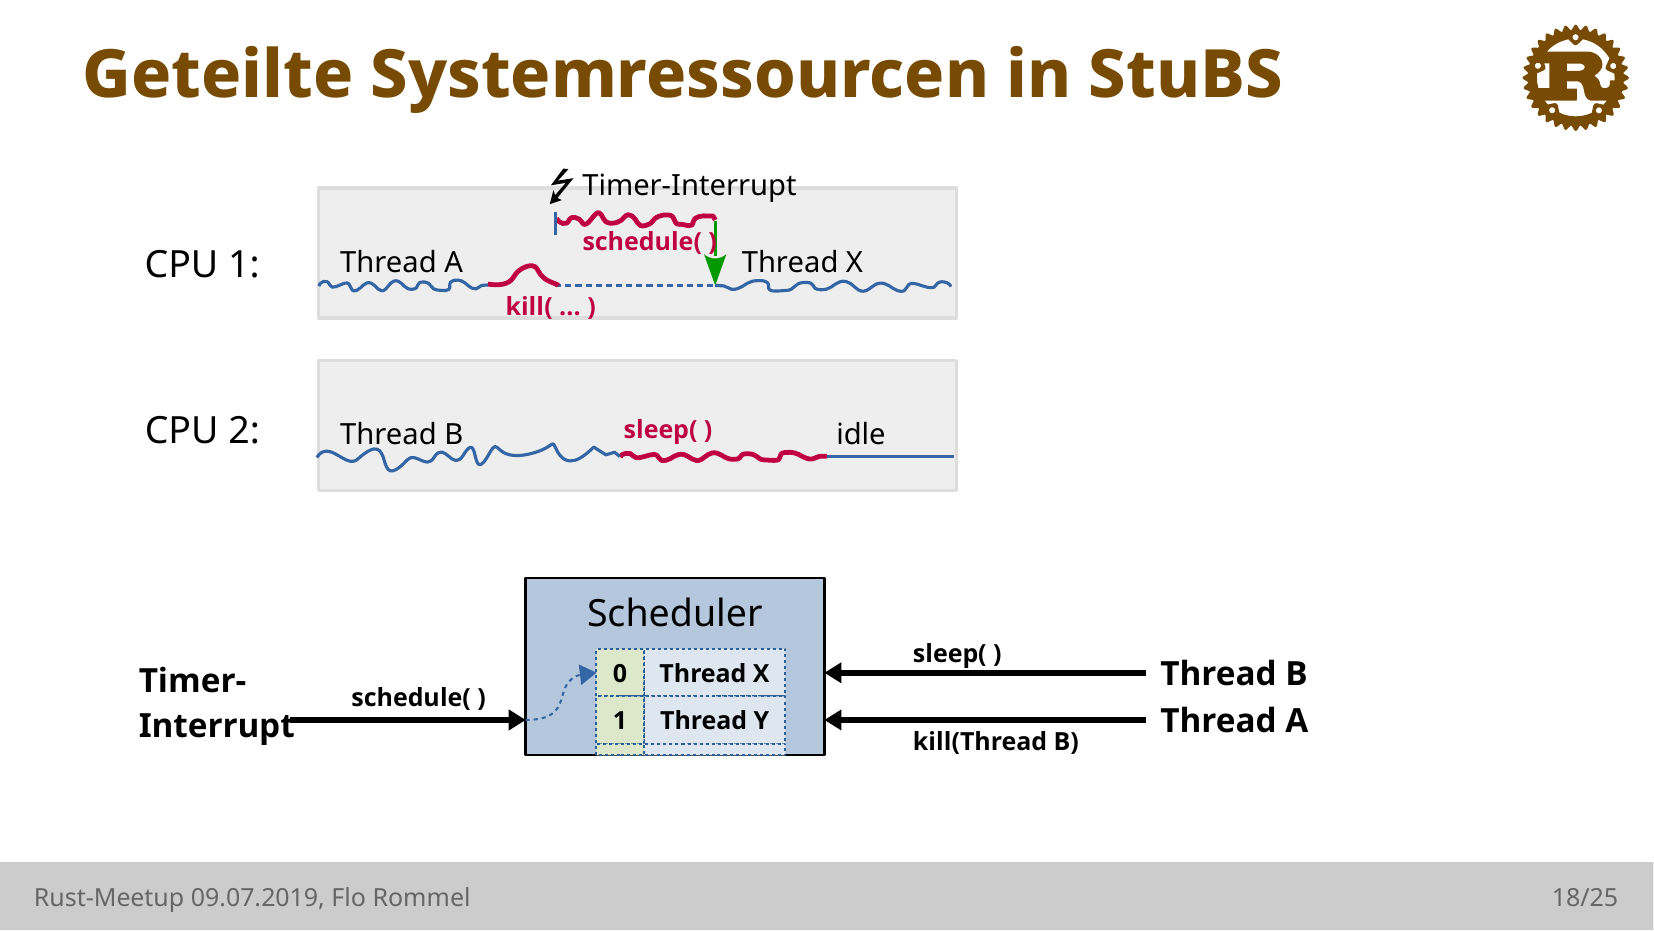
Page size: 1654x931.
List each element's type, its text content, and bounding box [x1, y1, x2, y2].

text_box [377, 284, 387, 288]
text_box [596, 743, 786, 756]
text_box [318, 360, 957, 491]
text_box Thread X [644, 649, 786, 696]
text_box idle [821, 405, 899, 456]
text_box Timer-Interrupt [567, 156, 805, 207]
text_box kill( ... ) [490, 280, 602, 326]
text_box sleep( ) [898, 627, 1099, 673]
text_box Scheduler [525, 578, 825, 756]
text_box kill(Thread B) [898, 716, 1099, 762]
text_box 1 [596, 696, 644, 743]
text_box Thread A [1145, 690, 1312, 745]
text_box CPU 1: [129, 230, 302, 291]
text_box Thread Y [644, 696, 786, 743]
text_box [352, 284, 361, 289]
text_box Timer- Interrupt [124, 649, 290, 745]
text_box Thread X [727, 233, 874, 284]
text_box schedule( ) [336, 672, 487, 718]
text_box [433, 284, 448, 288]
text_box Thread A [325, 233, 474, 284]
text_box sleep( ) [608, 404, 719, 450]
text_box CPU 2: [129, 395, 271, 456]
text_box Thread B [325, 405, 473, 456]
text_box schedule( ) [567, 216, 718, 261]
text_box [318, 168, 957, 318]
text_box 0 [596, 649, 644, 696]
title Geteilte Systemressourcen in StuBS [82, 25, 1512, 119]
text_box Thread B [1145, 642, 1310, 698]
